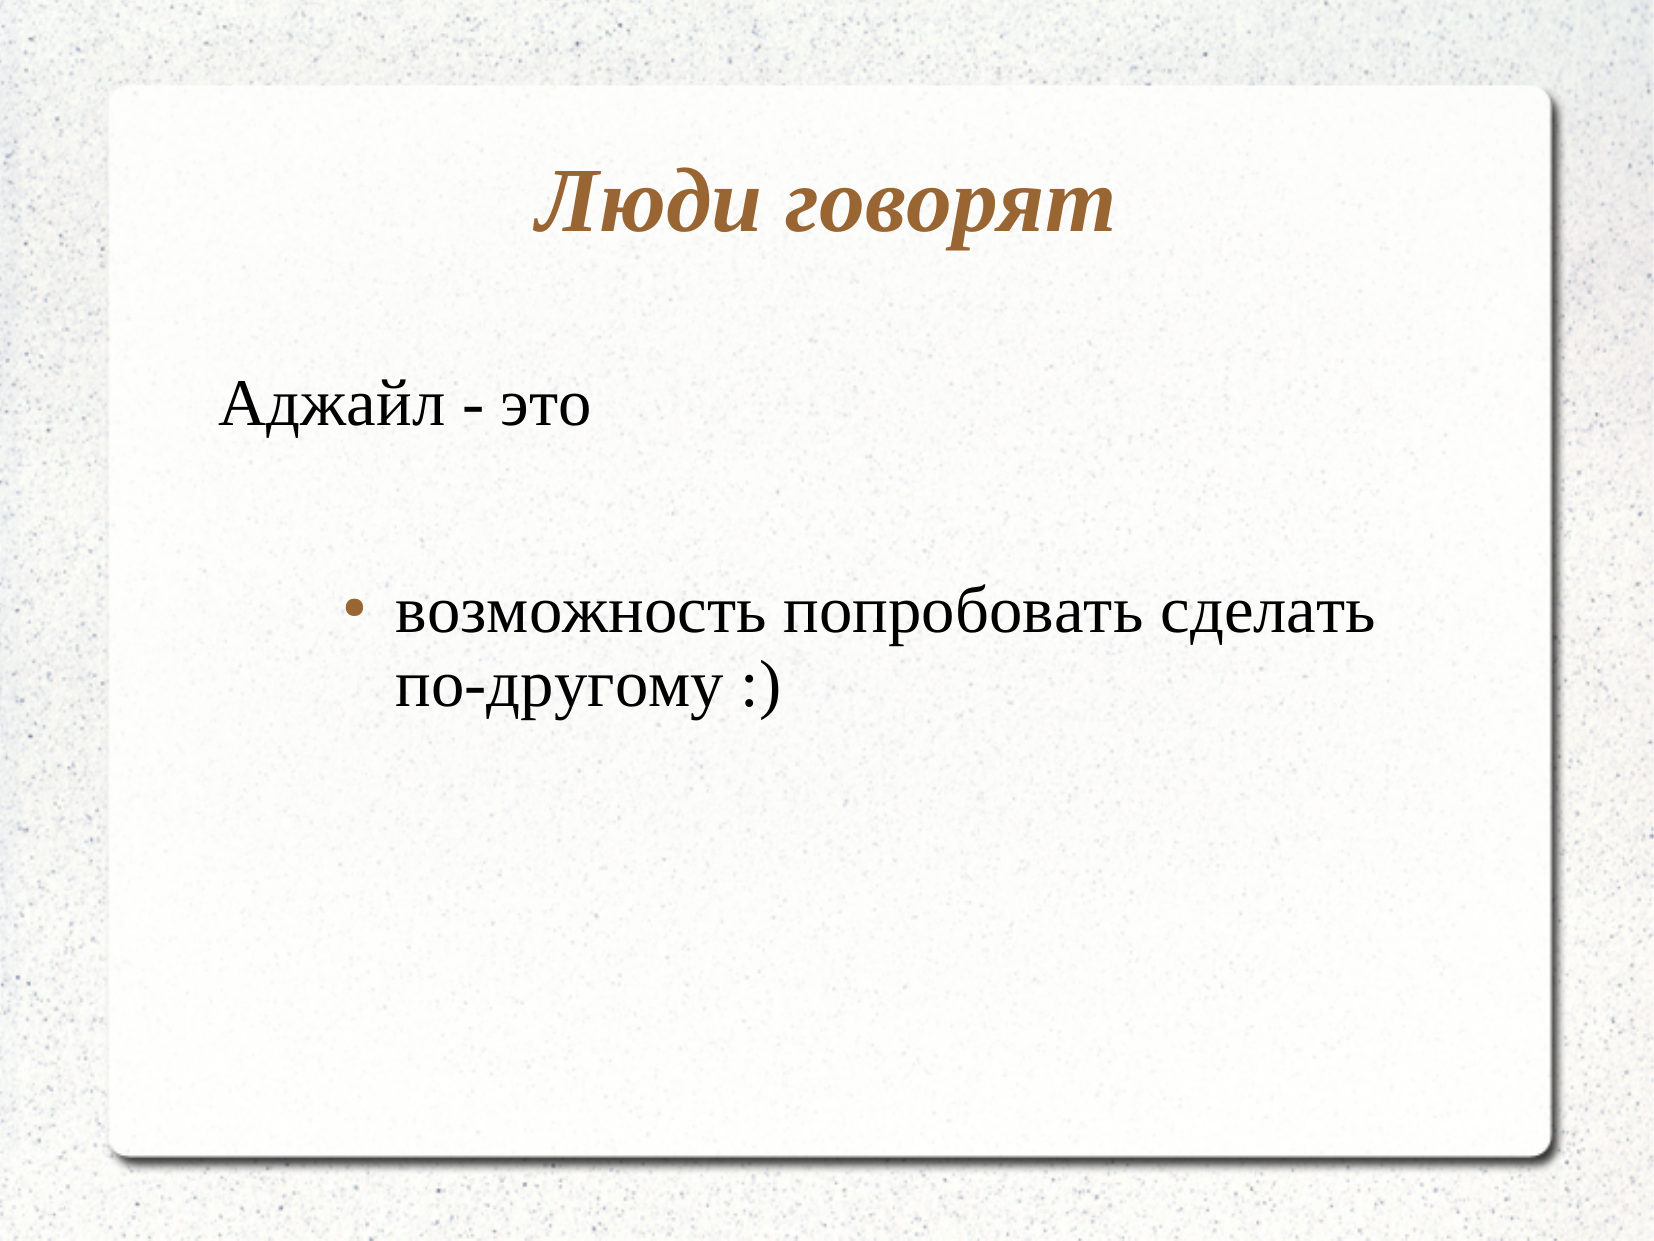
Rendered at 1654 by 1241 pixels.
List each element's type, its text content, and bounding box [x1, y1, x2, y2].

title Люди говорят [118, 96, 1536, 304]
list Аджайл - это [147, 366, 1506, 481]
list возможность попробовать сделать по-другому :) [324, 572, 1402, 837]
picture [0, 0, 1654, 1241]
